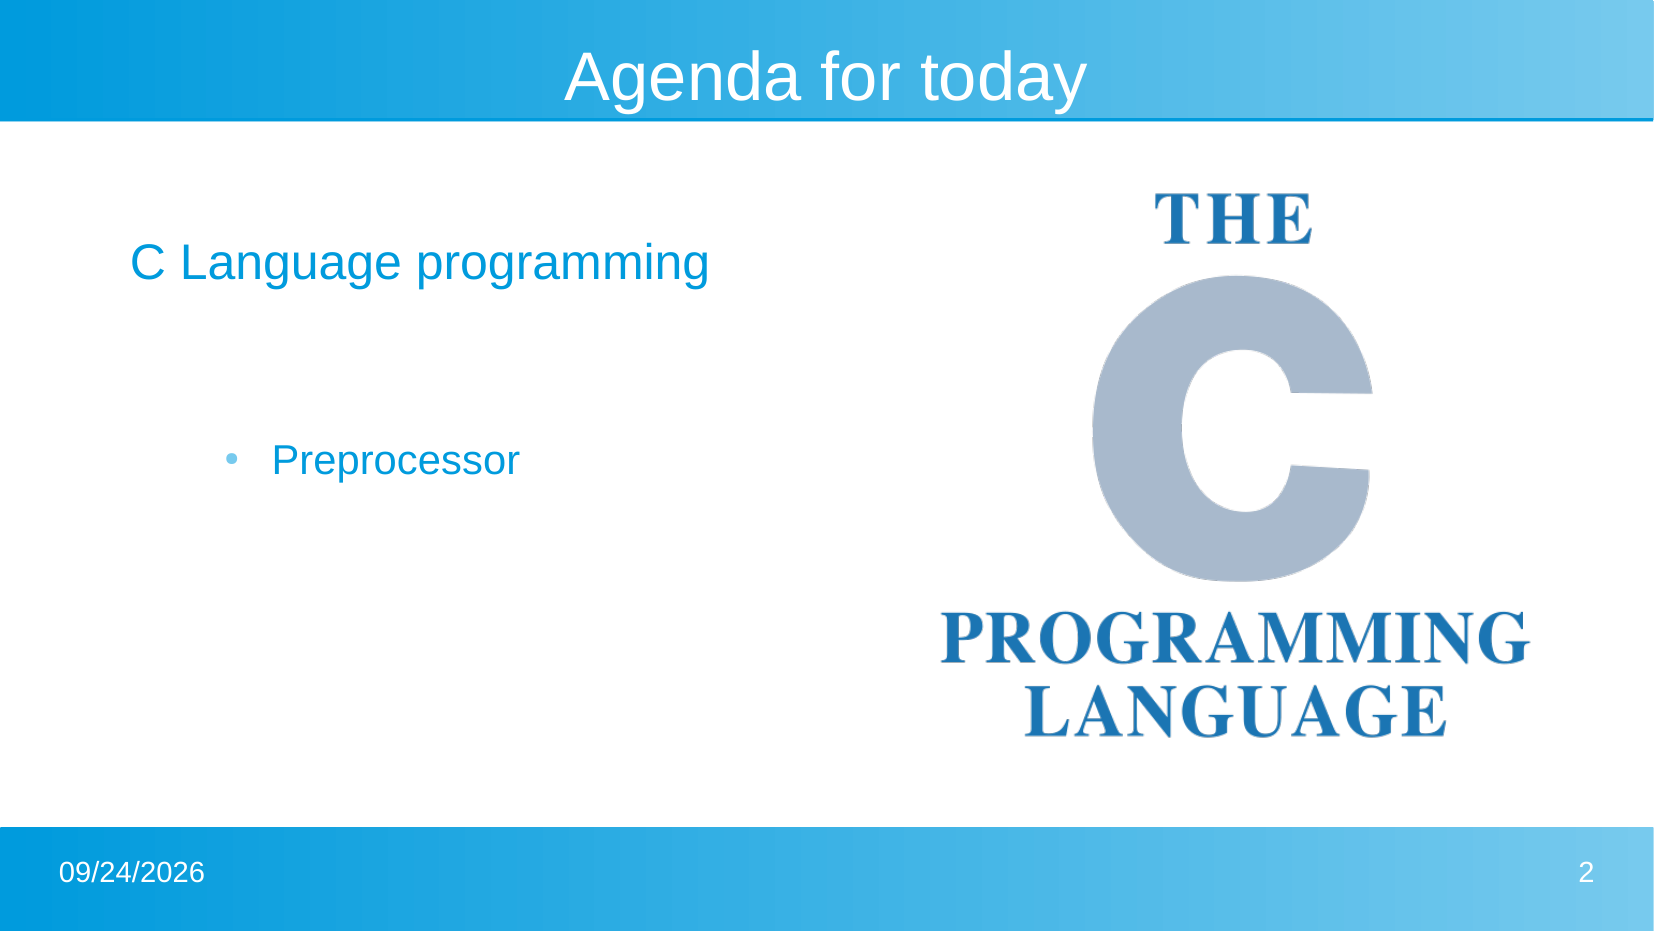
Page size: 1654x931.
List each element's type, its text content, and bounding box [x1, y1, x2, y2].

list C Language programming Preprocessor [59, 234, 1595, 826]
title Agenda for today [59, 37, 1595, 116]
picture [933, 145, 1538, 788]
